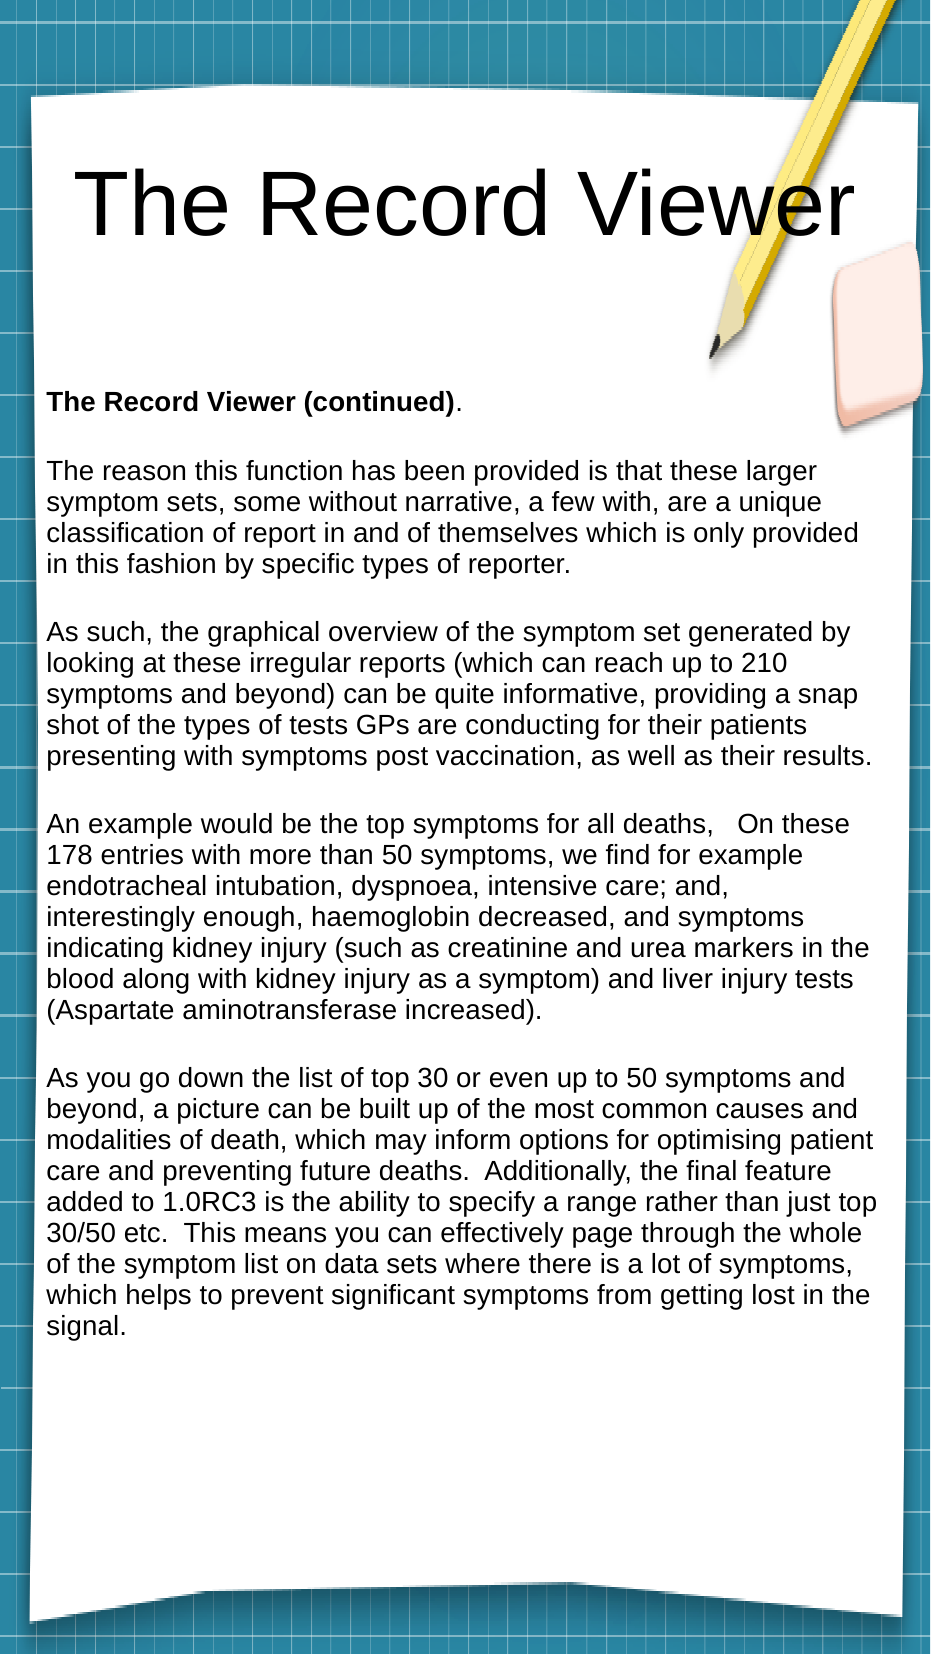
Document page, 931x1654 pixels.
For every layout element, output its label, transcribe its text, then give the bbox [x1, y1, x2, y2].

list The Record Viewer (continued). The reason this function has been provided is that these larger symptom sets, some without narrative, a few with, are a unique classification of report in and of themselves which is only provided in this fashion by specific types of reporter. As such, the graphical overview of the symptom set generated by looking at these irregular reports (which can reach up to 210 symptoms and beyond) can be quite informative, providing a snap shot of the types of tests GPs are conducting for their patients presenting with symptoms post vaccination, as well as their results. An example would be the top symptoms for all deaths, On these 178 entries with more than 50 symptoms, we find for example endotracheal intubation, dyspnoea, intensive care; and, interestingly enough, haemoglobin decreased, and symptoms indicating kidney injury (such as creatinine and urea markers in the blood along with kidney injury as a symptom) and liver injury tests (Aspartate aminotransferase increased). As you go down the list of top 30 or even up to 50 symptoms and beyond, a picture can be built up of the most common causes and modalities of death, which may inform options for optimising patient care and preventing future deaths. Additionally, the final feature added to 1.0RC3 is the ability to specify a range rather than just top 30/50 etc. This means you can effectively page through the whole of the symptom list on data sets where there is a lot of symptoms, which helps to prevent significant symptoms from getting lost in the signal. [46, 386, 884, 1346]
picture [0, 0, 931, 1654]
title The Record Viewer [46, 65, 884, 342]
